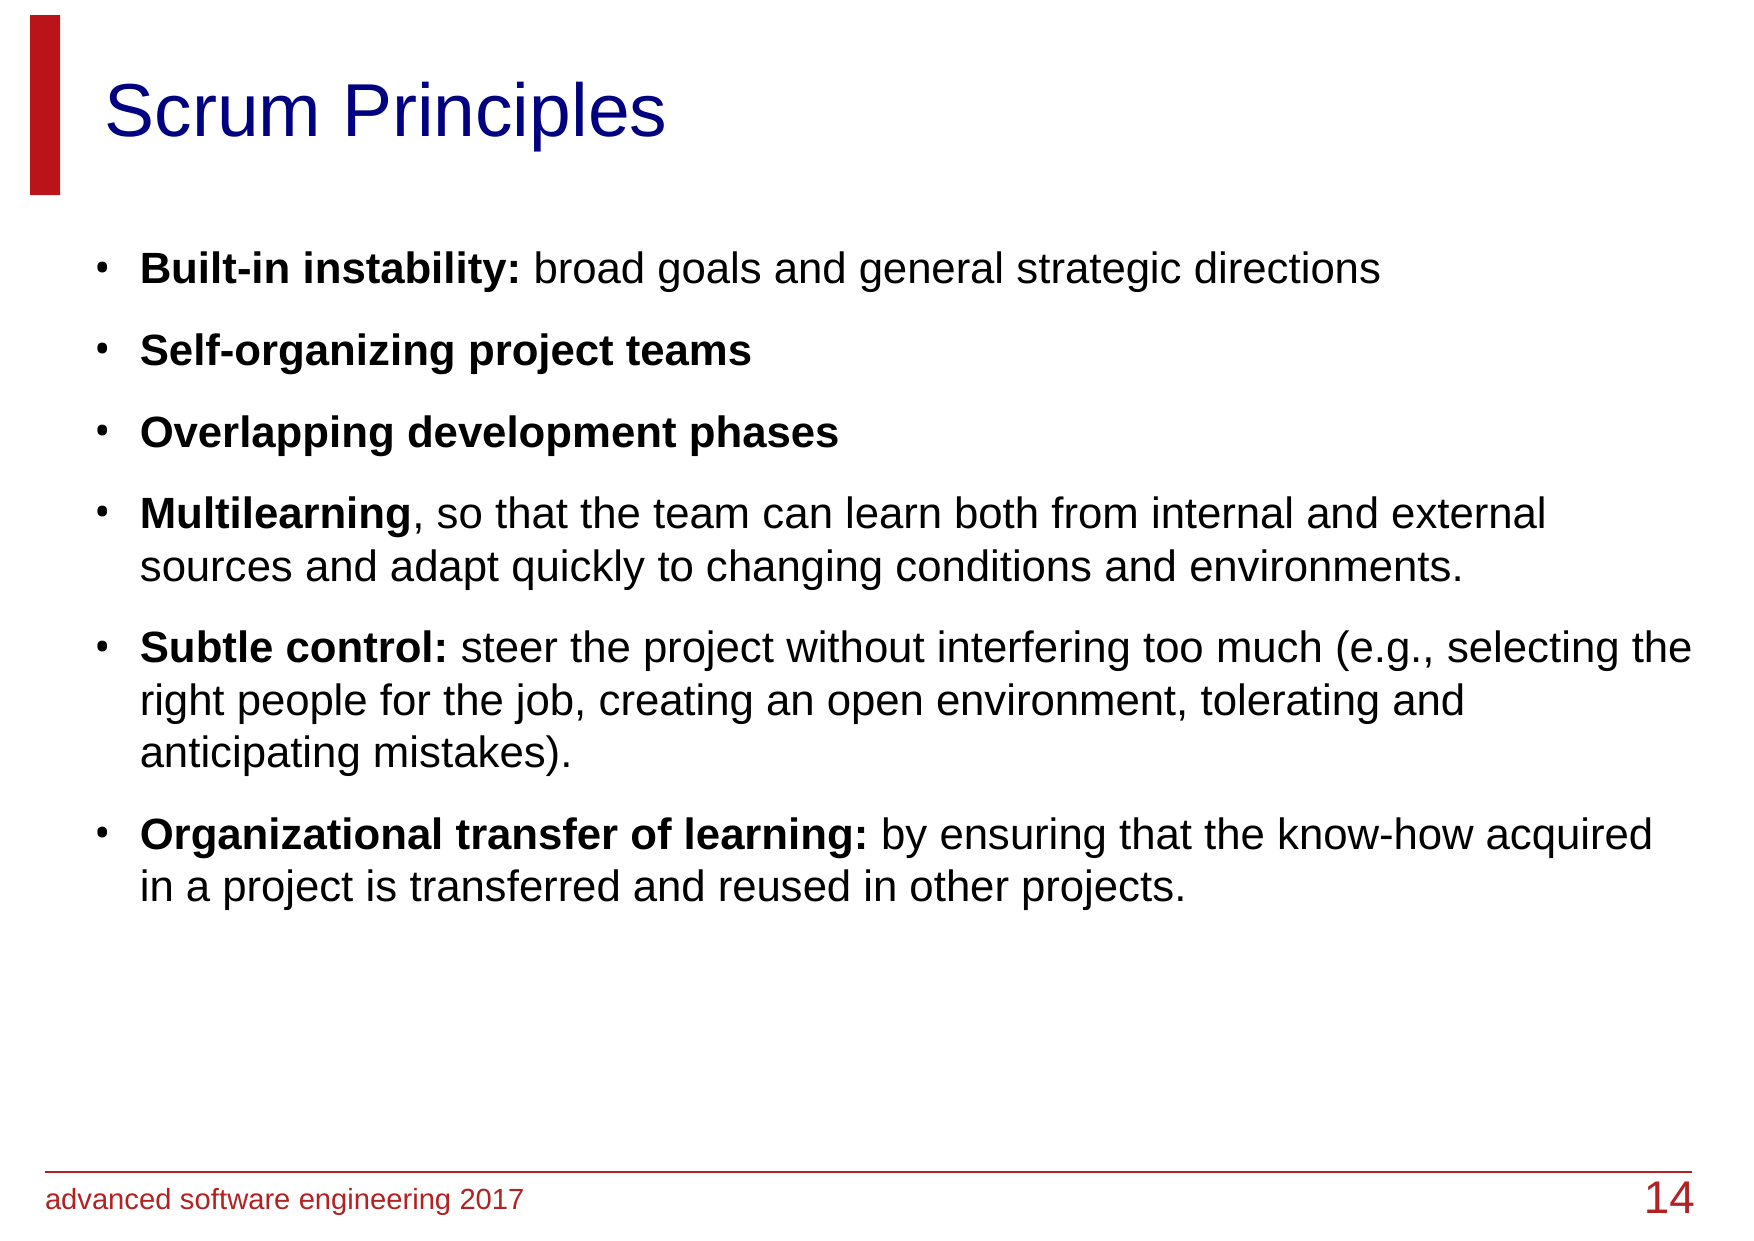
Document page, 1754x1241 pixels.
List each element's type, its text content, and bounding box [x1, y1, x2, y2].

title Scrum Principles [90, 17, 1696, 196]
list Built-in instability: broad goals and general strategic directions Self-organizing project teams Overlapping development phases Multilearning, so that the team can learn both from internal and external sources and adapt quickly to changing conditions and environments. Subtle control: steer the project without interfering too much (e.g., selecting the right people for the job, creating an open environment, tolerating and anticipating mistakes). Organizational transfer of learning: by ensuring that the know-how acquired in a project is transferred and reused in other projects. [87, 240, 1696, 1130]
